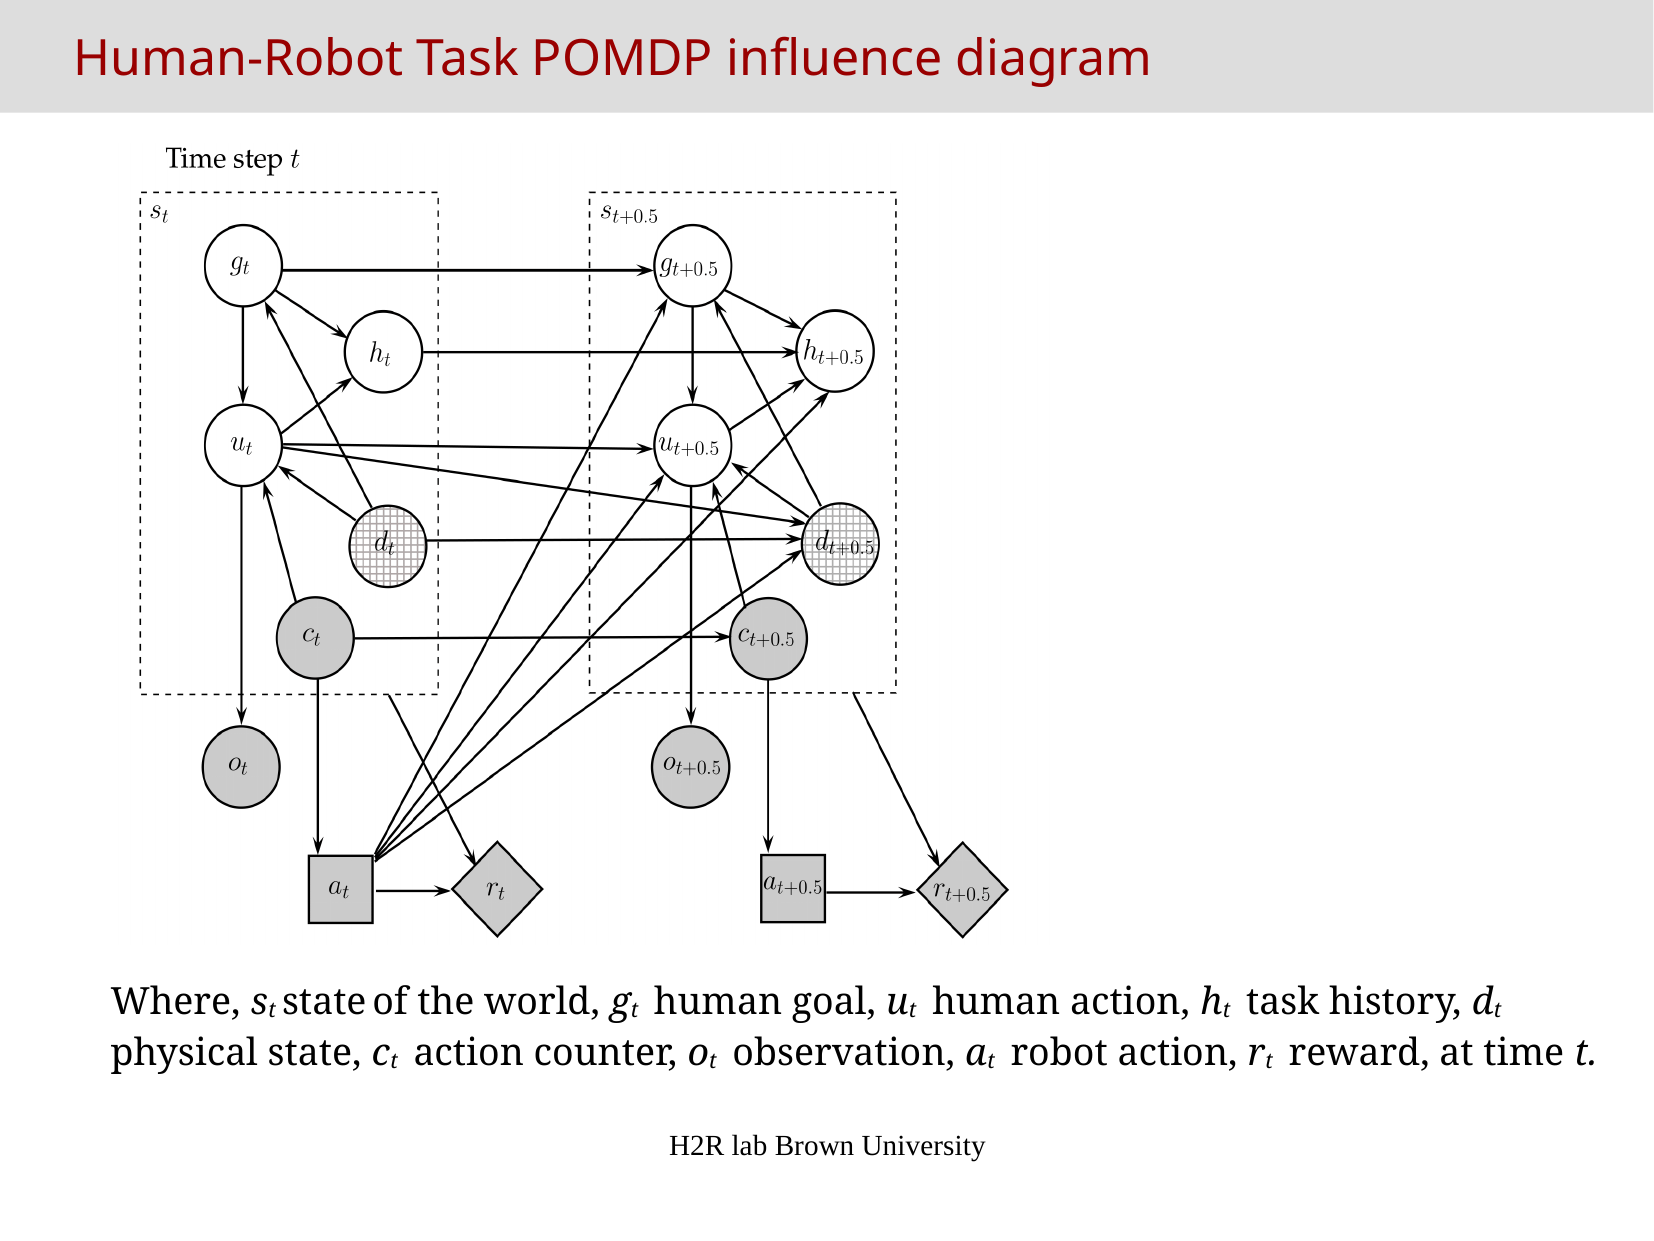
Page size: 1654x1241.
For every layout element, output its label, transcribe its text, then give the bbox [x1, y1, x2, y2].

title Human-Robot Task POMDP influence diagram [0, 0, 1654, 113]
list Where, st state of the world, gt human goal, ut human action, ht task history, dt physical state, ct action counter, ot observation, at robot action, rt reward, at time t. [46, 974, 1598, 1128]
picture [106, 143, 1050, 945]
